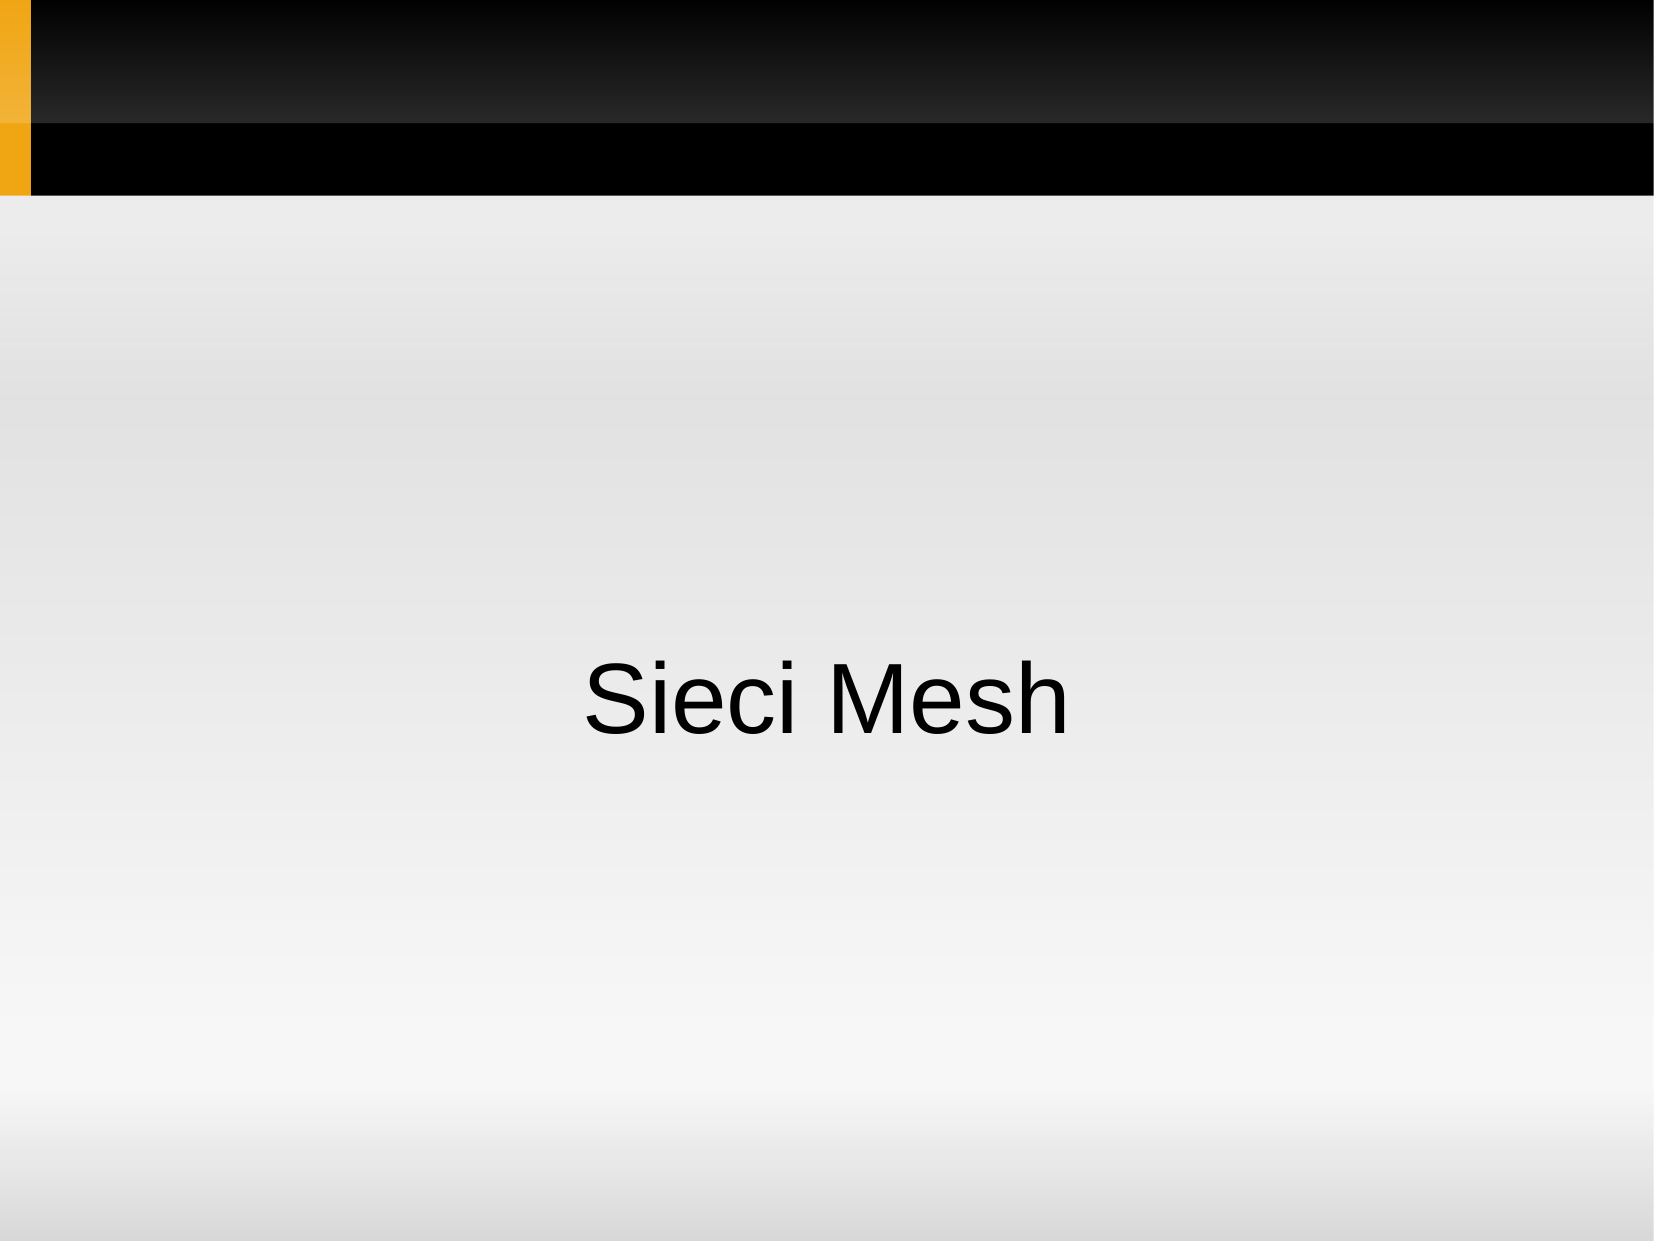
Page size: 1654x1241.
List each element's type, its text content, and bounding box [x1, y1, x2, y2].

subtitle Sieci Mesh [82, 297, 1571, 1102]
picture [0, 0, 1654, 1241]
